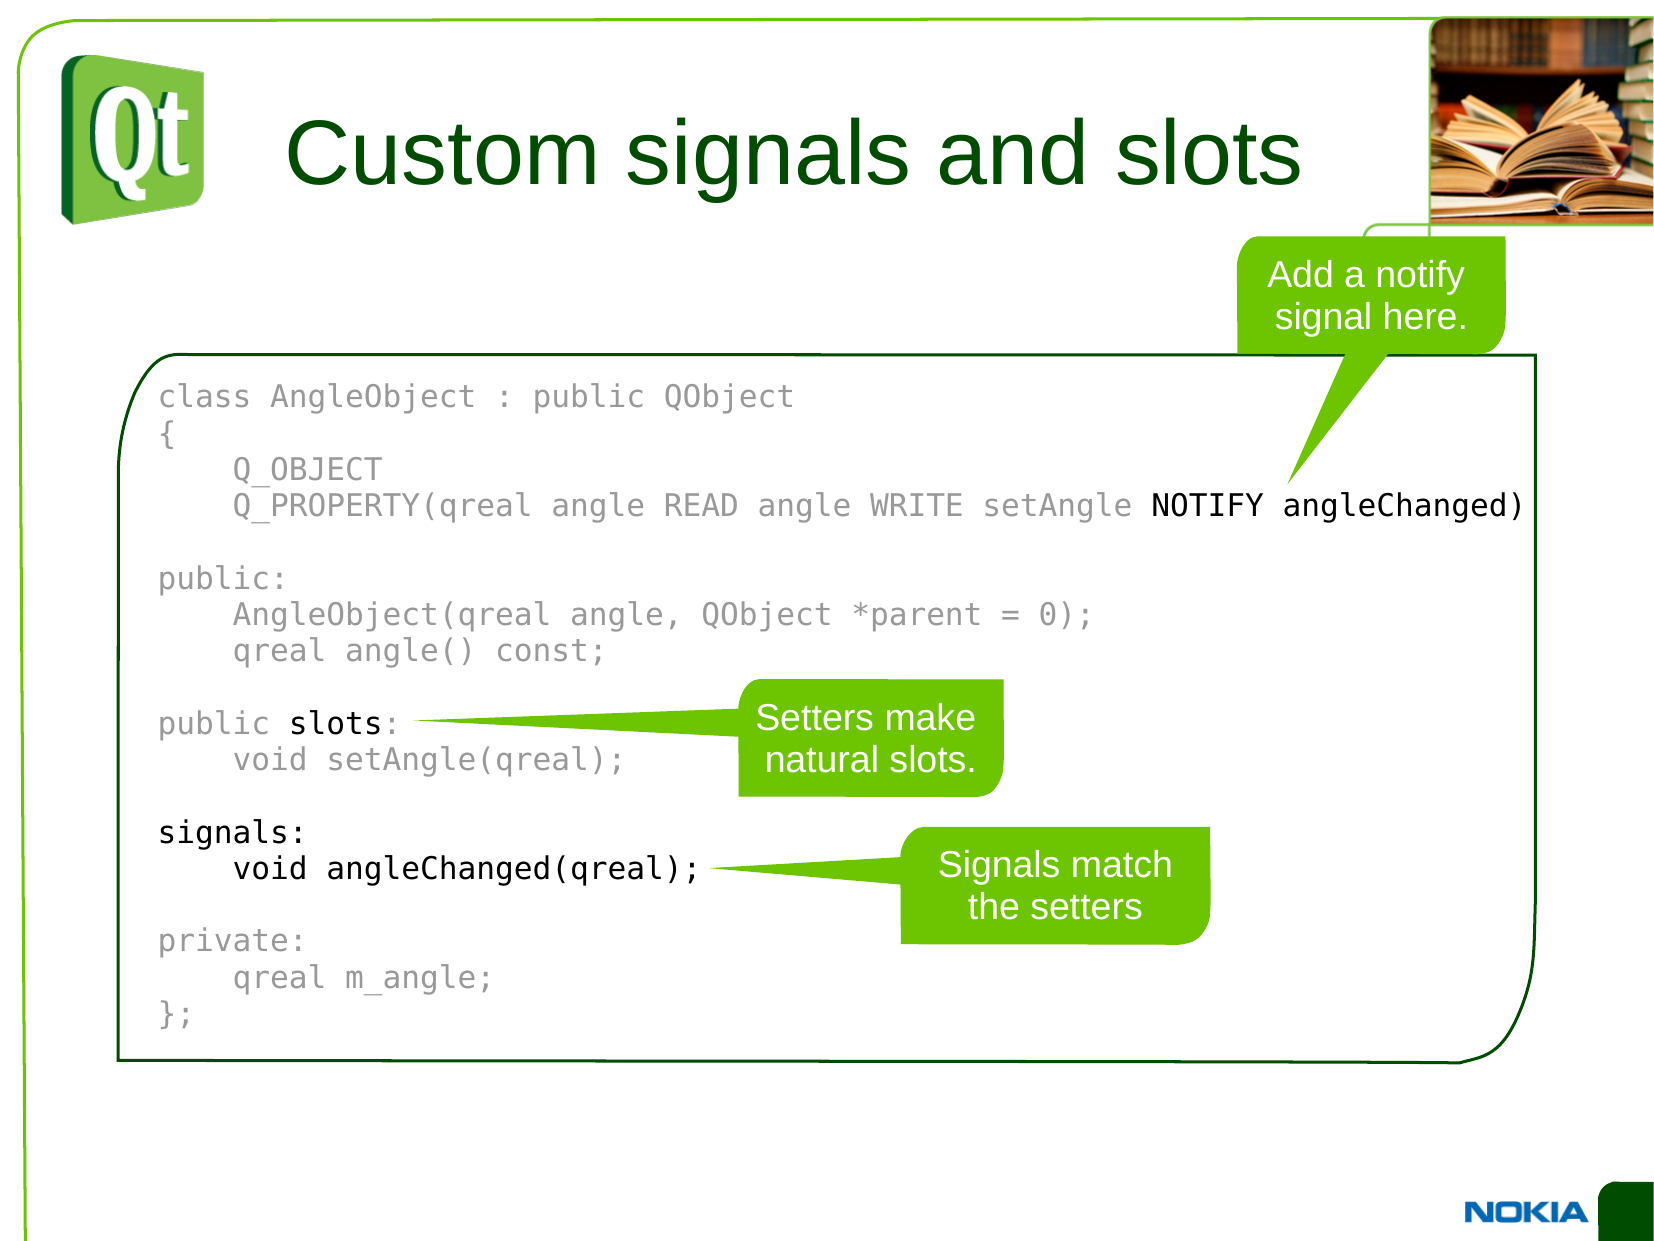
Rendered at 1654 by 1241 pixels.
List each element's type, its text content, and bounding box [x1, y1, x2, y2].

title Custom signals and slots [257, 49, 1333, 257]
text_box Signals match the setters [900, 826, 1211, 945]
text_box [1287, 354, 1388, 485]
text_box class AngleObject : public QObject { Q_OBJECT Q_PROPERTY(qreal angle READ angle WRITE setAngle NOTIFY angleChanged) public: AngleObject(qreal angle, QObject *parent = 0); qreal angle() const; public slots: void setAngle(qreal); signals: void angleChanged(qreal); private: qreal m_angle; }; [142, 371, 1546, 1076]
text_box [413, 708, 738, 737]
text_box Add a notify signal here. [1236, 236, 1506, 355]
picture [1338, 5, 1654, 306]
picture [1465, 1201, 1589, 1223]
text_box [708, 857, 900, 885]
picture [61, 55, 204, 225]
text_box Setters make natural slots. [738, 679, 1004, 798]
